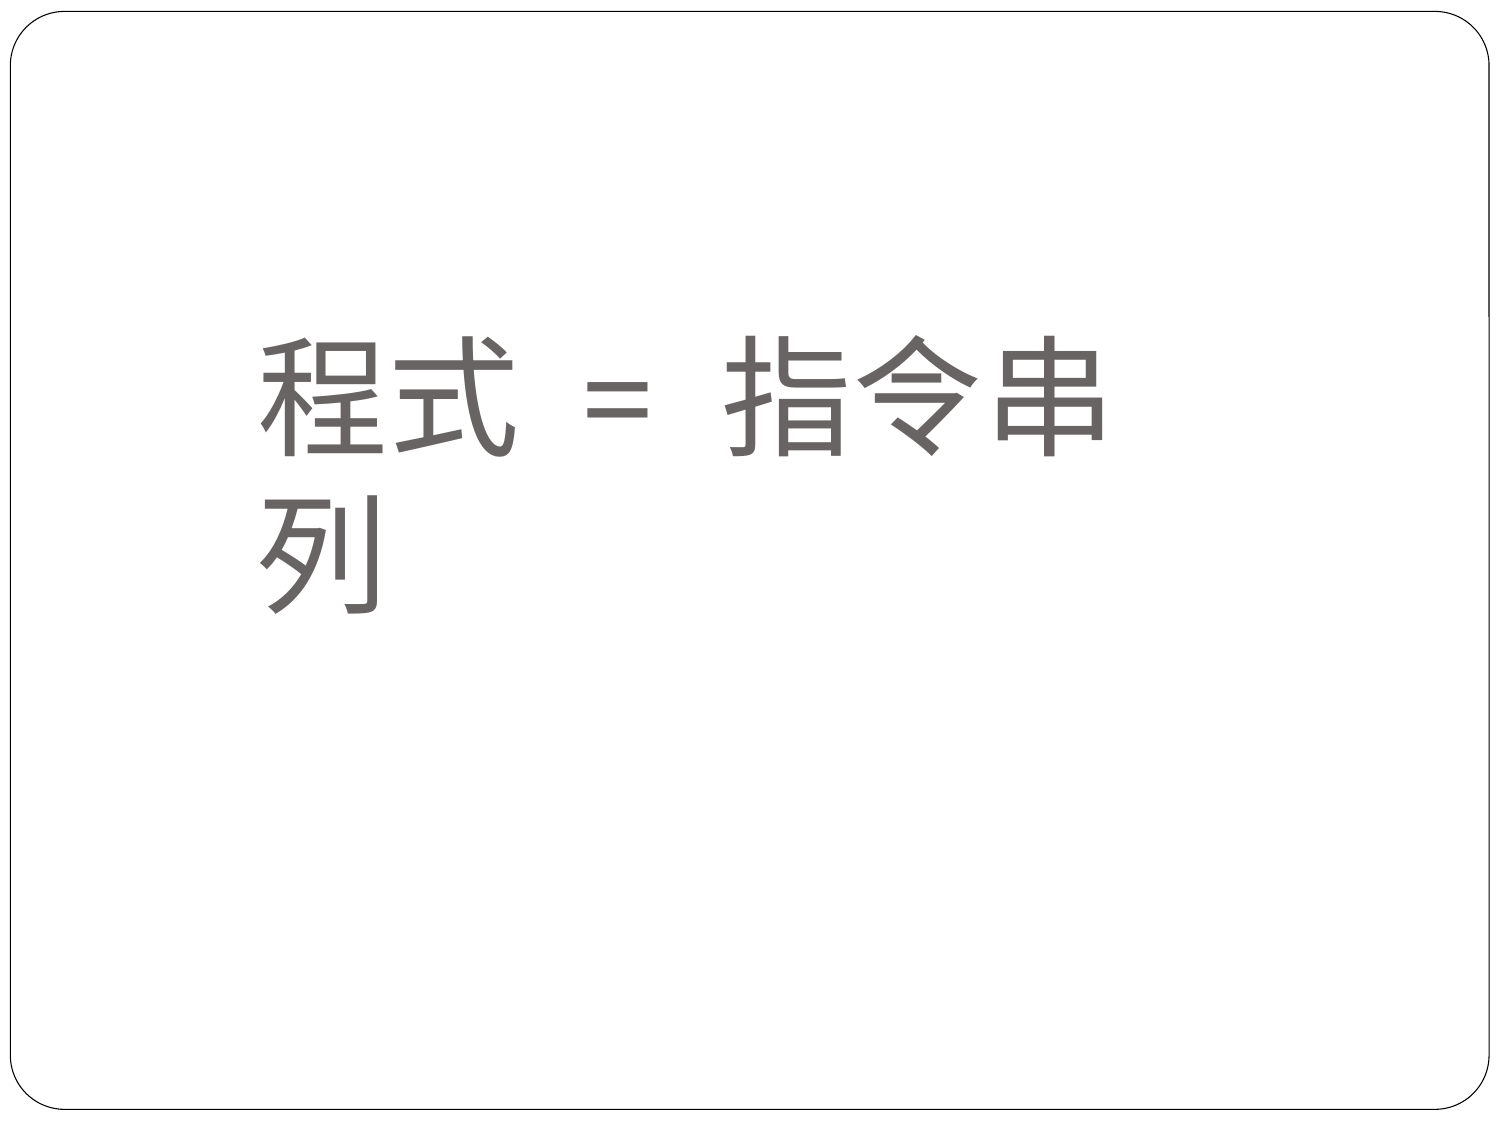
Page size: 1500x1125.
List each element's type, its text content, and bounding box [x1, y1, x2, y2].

title 程式 = 指令串列 [242, 307, 1260, 646]
